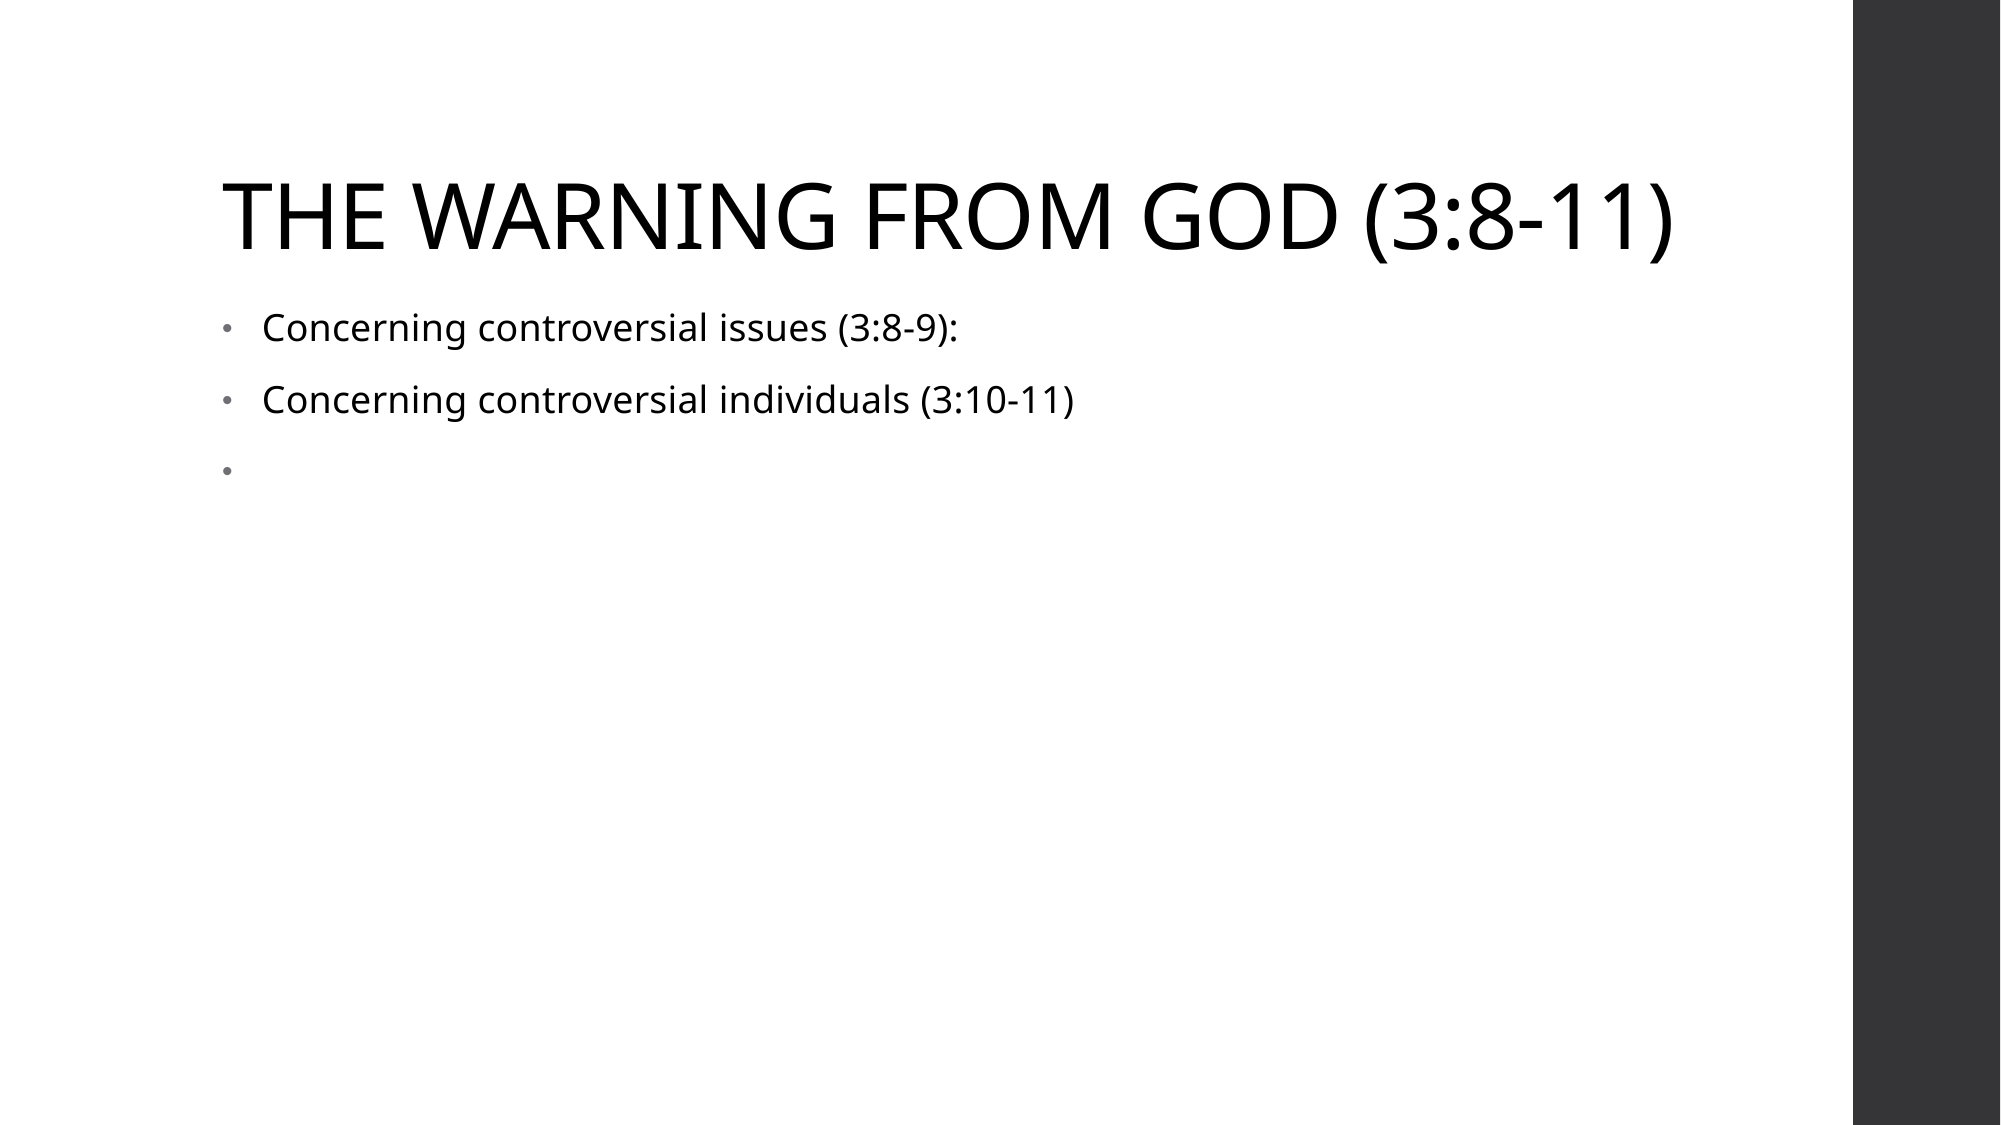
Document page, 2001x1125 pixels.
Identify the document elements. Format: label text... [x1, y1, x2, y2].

title THE WARNING FROM GOD (3:8-11) [206, 60, 1797, 278]
list Concerning controversial issues (3:8-9): Concerning controversial individuals (3:10-11) [206, 299, 1617, 1014]
